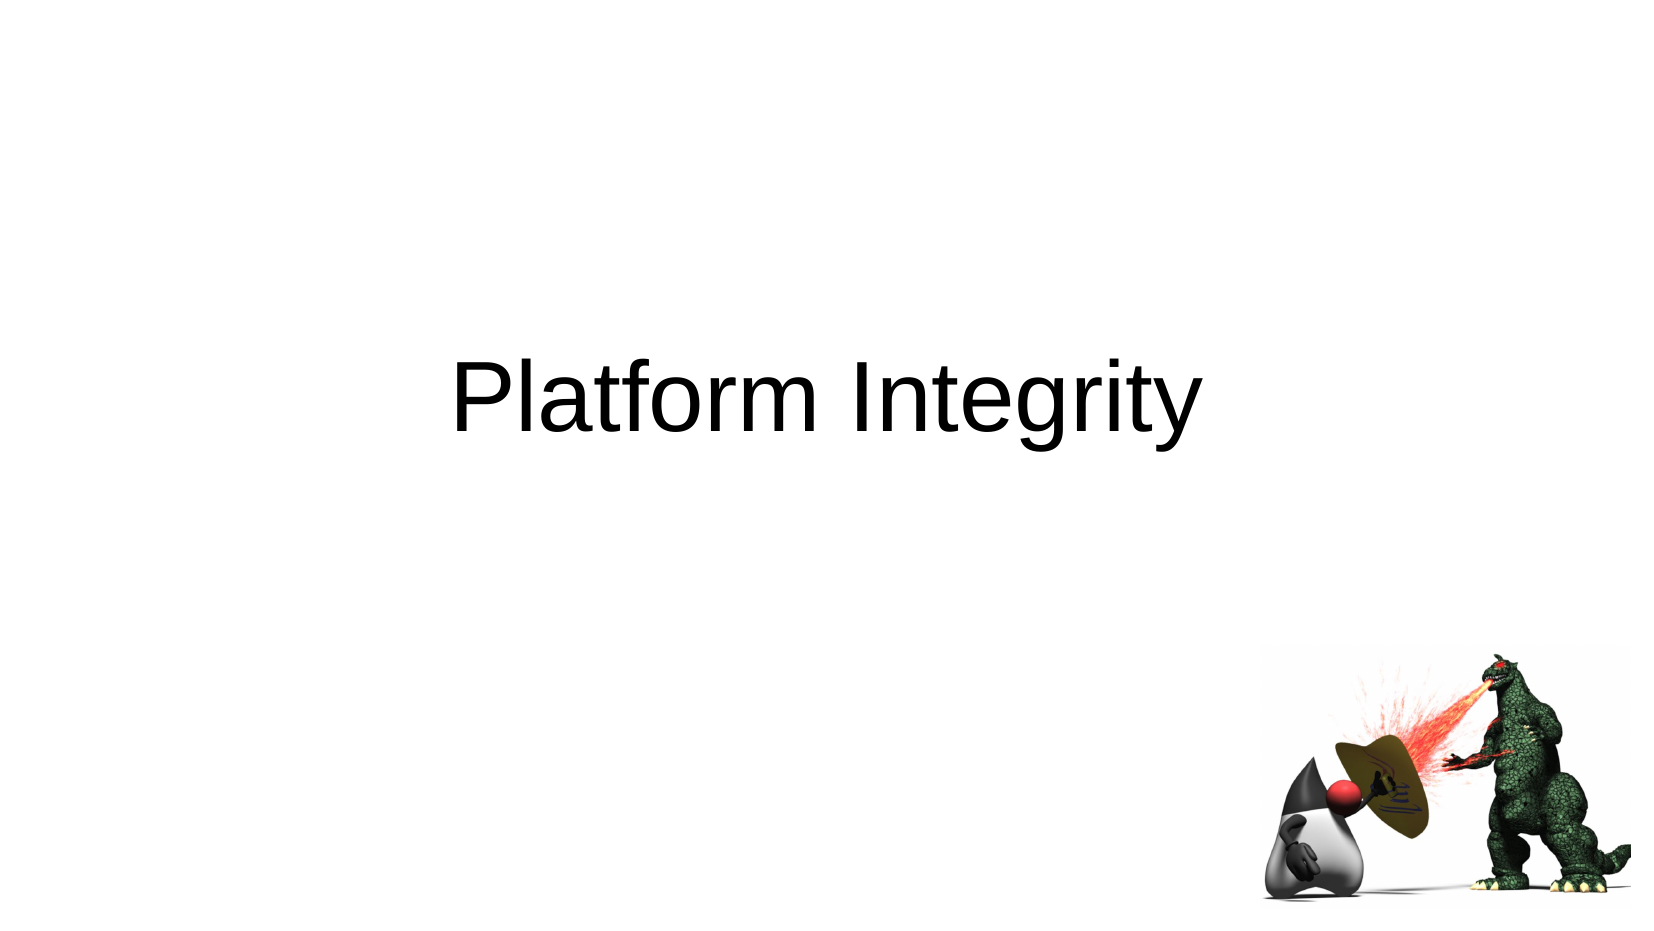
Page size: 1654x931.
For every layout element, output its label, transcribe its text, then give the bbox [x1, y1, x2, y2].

subtitle Platform Integrity [82, 37, 1571, 757]
picture [1260, 644, 1631, 909]
